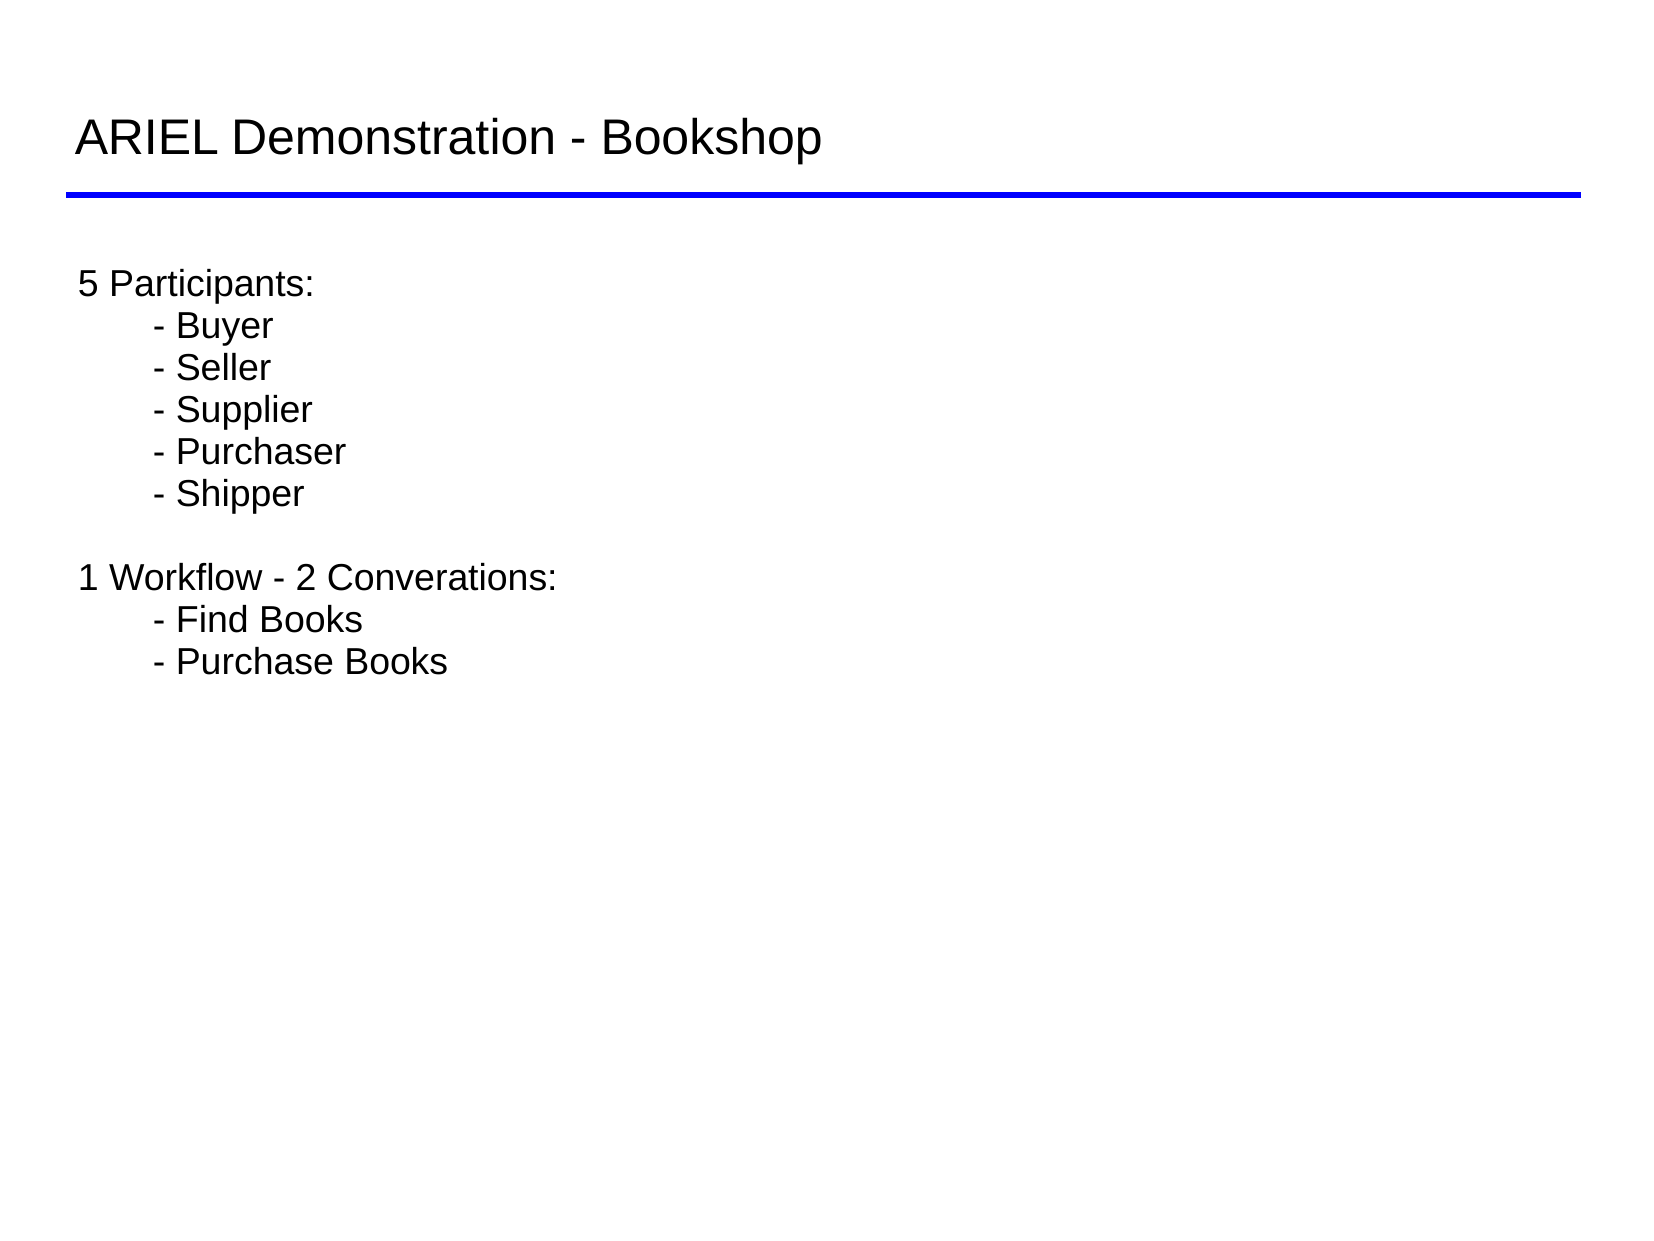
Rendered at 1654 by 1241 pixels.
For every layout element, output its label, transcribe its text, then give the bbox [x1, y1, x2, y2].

text_box ARIEL Demonstration - Bookshop [60, 101, 838, 173]
text_box 5 Participants: - Buyer - Seller - Supplier - Purchaser - Shipper 1 Workflow - 2 Converations: - Find Books - Purchase Books [63, 255, 573, 733]
